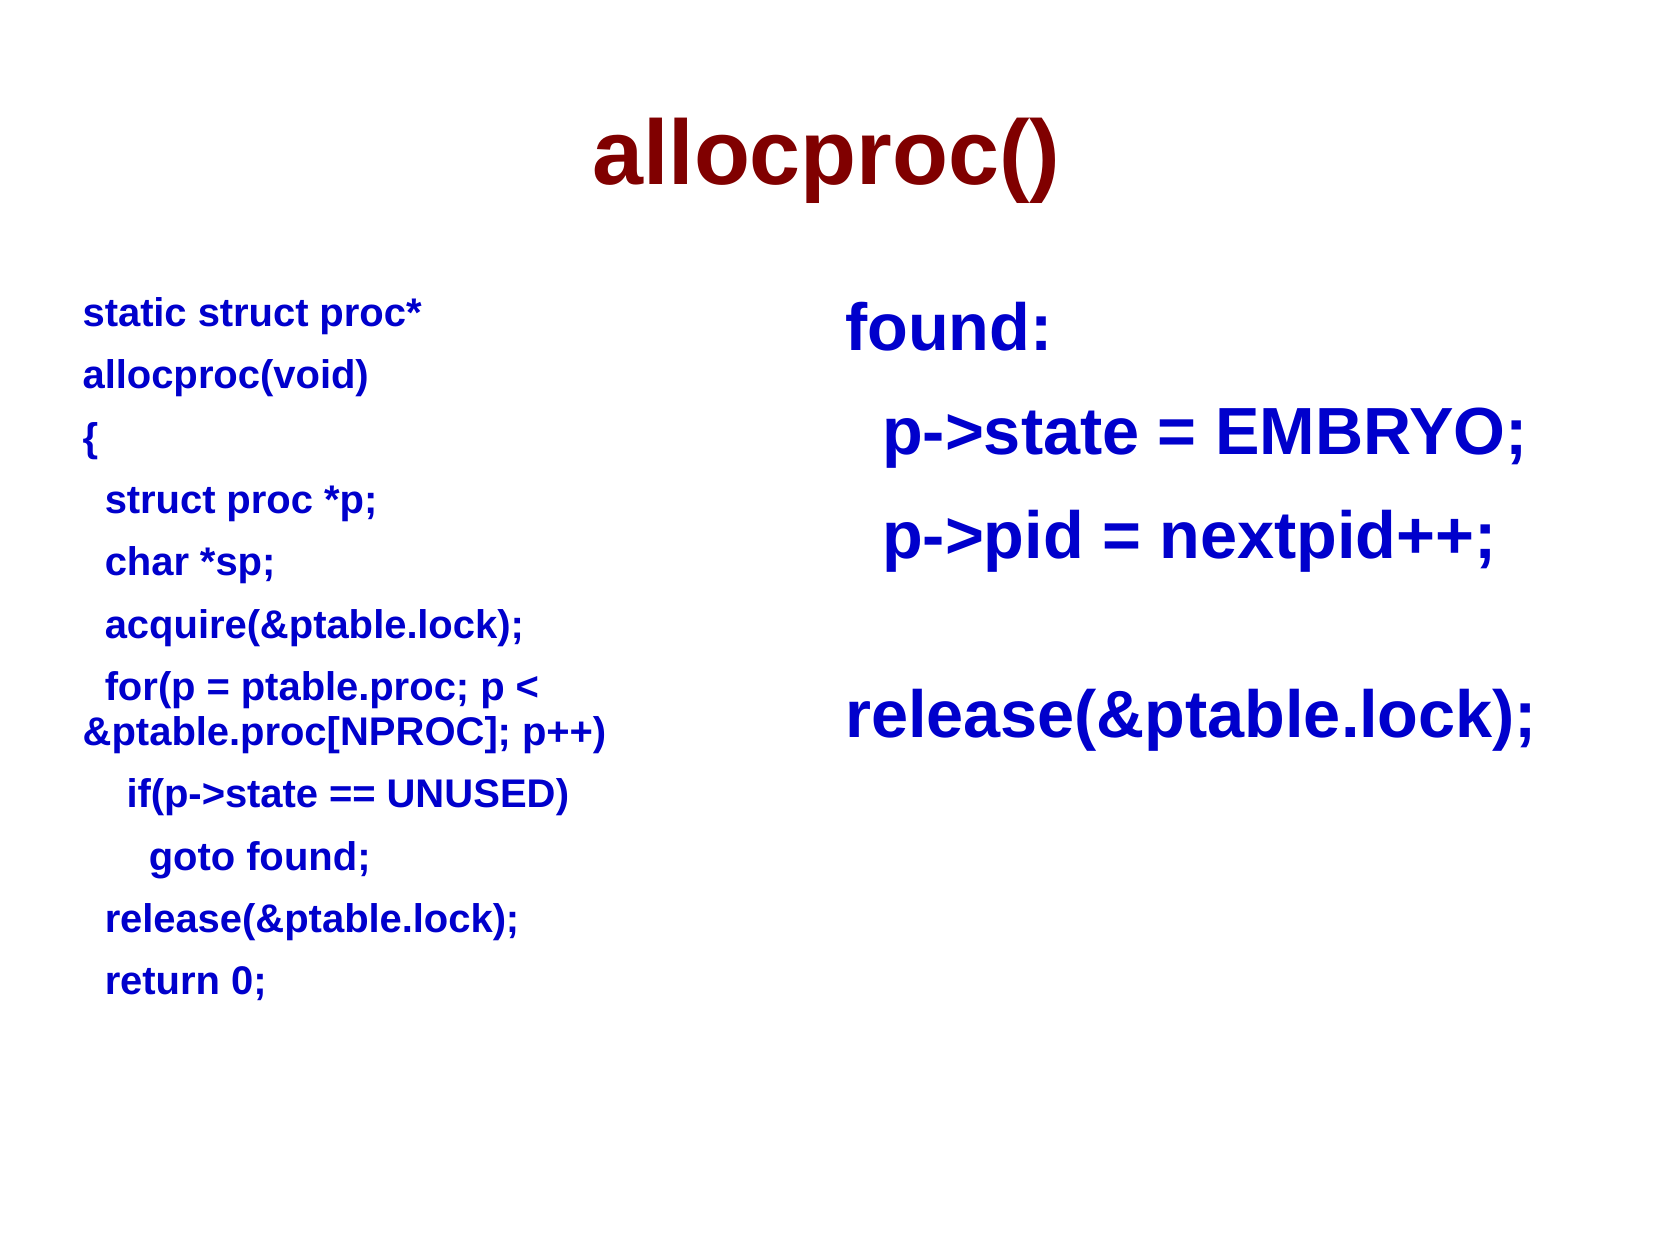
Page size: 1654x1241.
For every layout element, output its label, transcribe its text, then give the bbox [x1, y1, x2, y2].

list found: p->state = EMBRYO; p->pid = nextpid++; release(&ptable.lock); [845, 290, 1572, 1010]
title allocproc() [82, 49, 1571, 257]
list static struct proc* allocproc(void) { struct proc *p; char *sp; acquire(&ptable.lock); for(p = ptable.proc; p < &ptable.proc[NPROC]; p++) if(p->state == UNUSED) goto found; release(&ptable.lock); return 0; [82, 290, 809, 1010]
